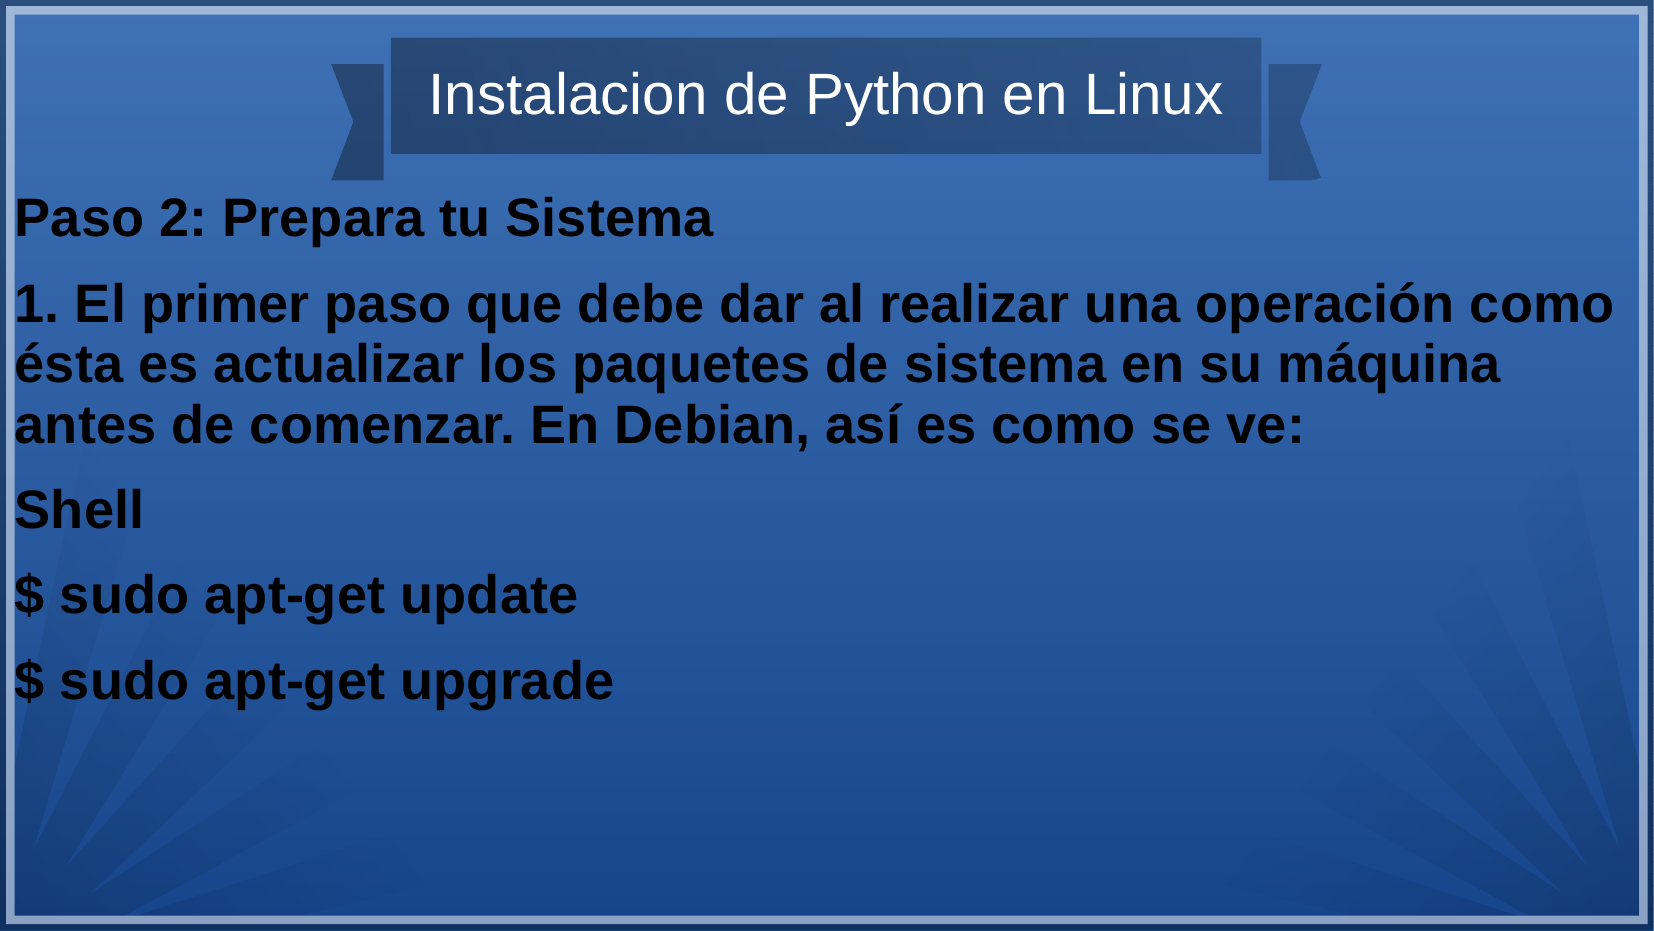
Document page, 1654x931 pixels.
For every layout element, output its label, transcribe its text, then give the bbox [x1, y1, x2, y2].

title Instalacion de Python en Linux [389, 35, 1264, 154]
text_box Paso 2: Prepara tu Sistema 1. El primer paso que debe dar al realizar una operación como ésta es actualizar los paquetes de sistema en su máquina antes de comenzar. En Debian, así es como se ve: Shell $ sudo apt-get update $ sudo apt-get upgrade [0, 180, 1640, 886]
